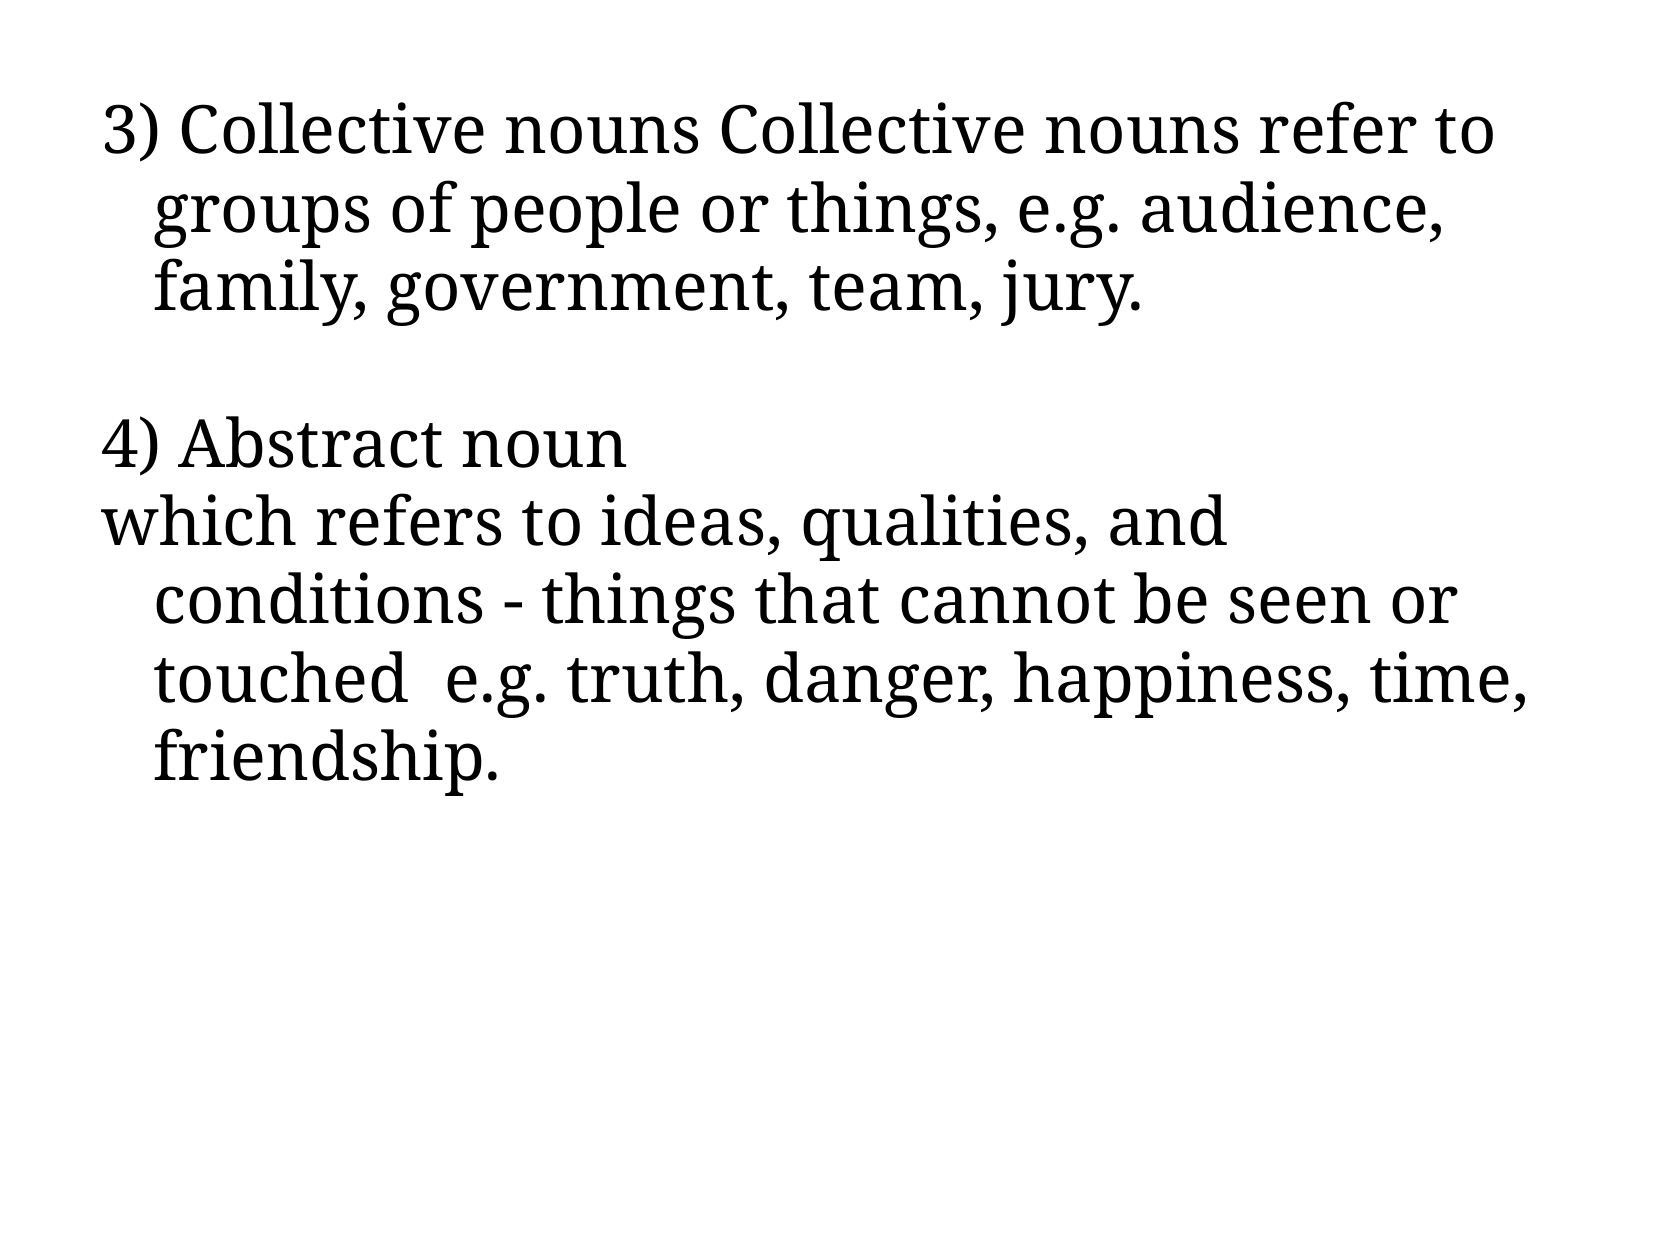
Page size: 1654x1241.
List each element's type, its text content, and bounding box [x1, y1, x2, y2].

text_box 3) Collective nouns Collective nouns refer to groups of people or things, e.g. audience, family, government, team, jury. 4) Abstract noun which refers to ideas, qualities, and conditions - things that cannot be seen or touched e.g. truth, danger, happiness, time, friendship. [82, 90, 1571, 1065]
